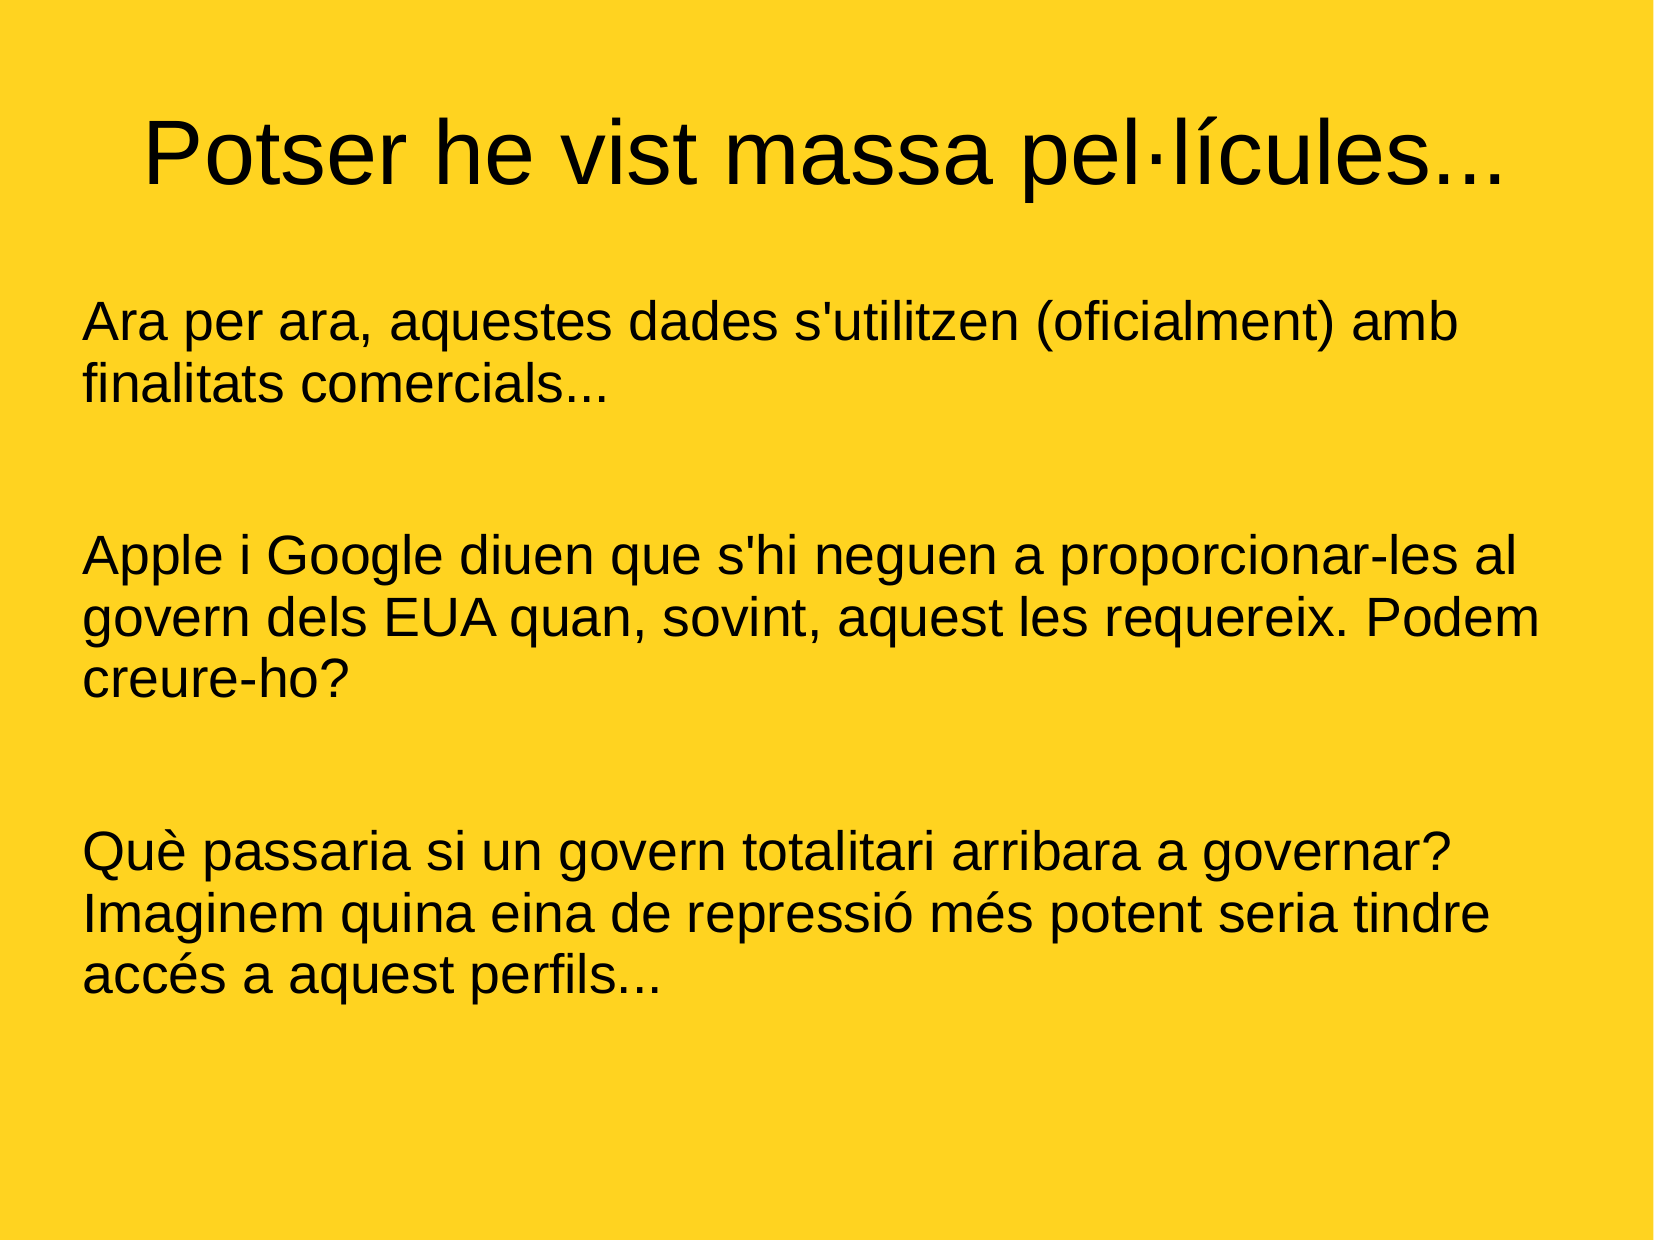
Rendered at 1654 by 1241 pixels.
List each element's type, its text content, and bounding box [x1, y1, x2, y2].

list Ara per ara, aquestes dades s'utilitzen (oficialment) amb finalitats comercials... Apple i Google diuen que s'hi neguen a proporcionar-les al govern dels EUA quan, sovint, aquest les requereix. Podem creure-ho? Què passaria si un govern totalitari arribara a governar? Imaginem quina eina de repressió més potent seria tindre accés a aquest perfils... [82, 290, 1571, 1010]
title Potser he vist massa pel·lícules... [82, 49, 1571, 257]
